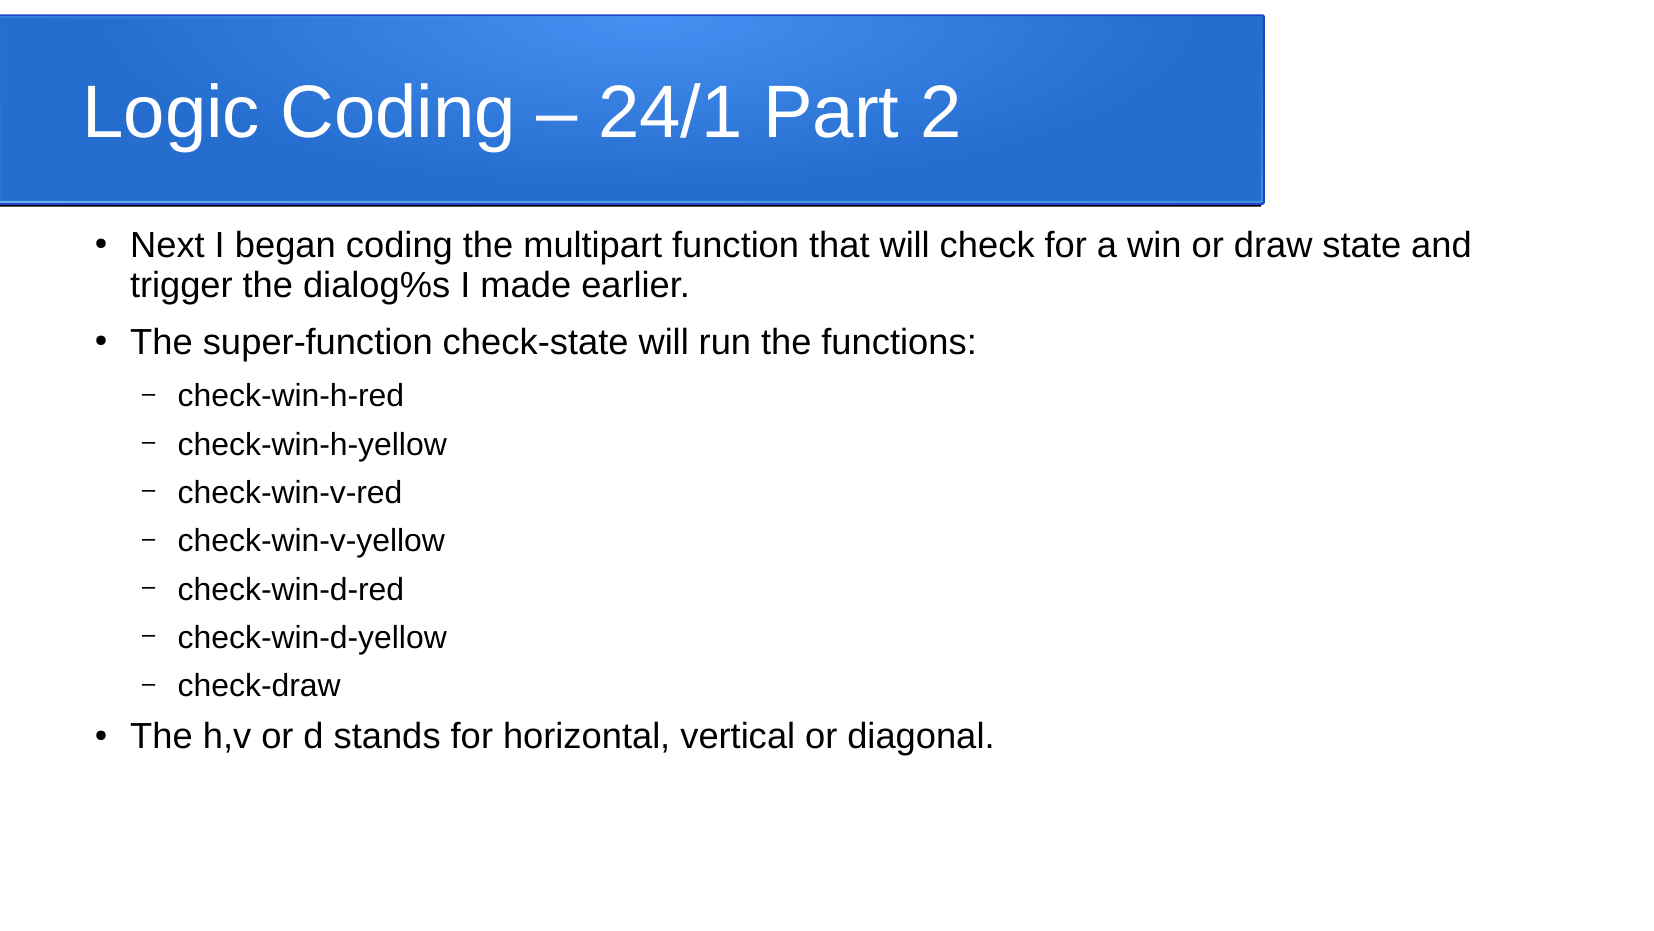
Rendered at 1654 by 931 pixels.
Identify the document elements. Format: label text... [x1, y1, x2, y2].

title Logic Coding – 24/1 Part 2 [82, 35, 1235, 189]
list Next I began coding the multipart function that will check for a win or draw state and trigger the dialog%s I made earlier. The super-function check-state will run the functions: check-win-h-red check-win-h-yellow check-win-v-red check-win-v-yellow check-win-d-red check-win-d-yellow check-draw The h,v or d stands for horizontal, vertical or diagonal. [82, 224, 1571, 764]
